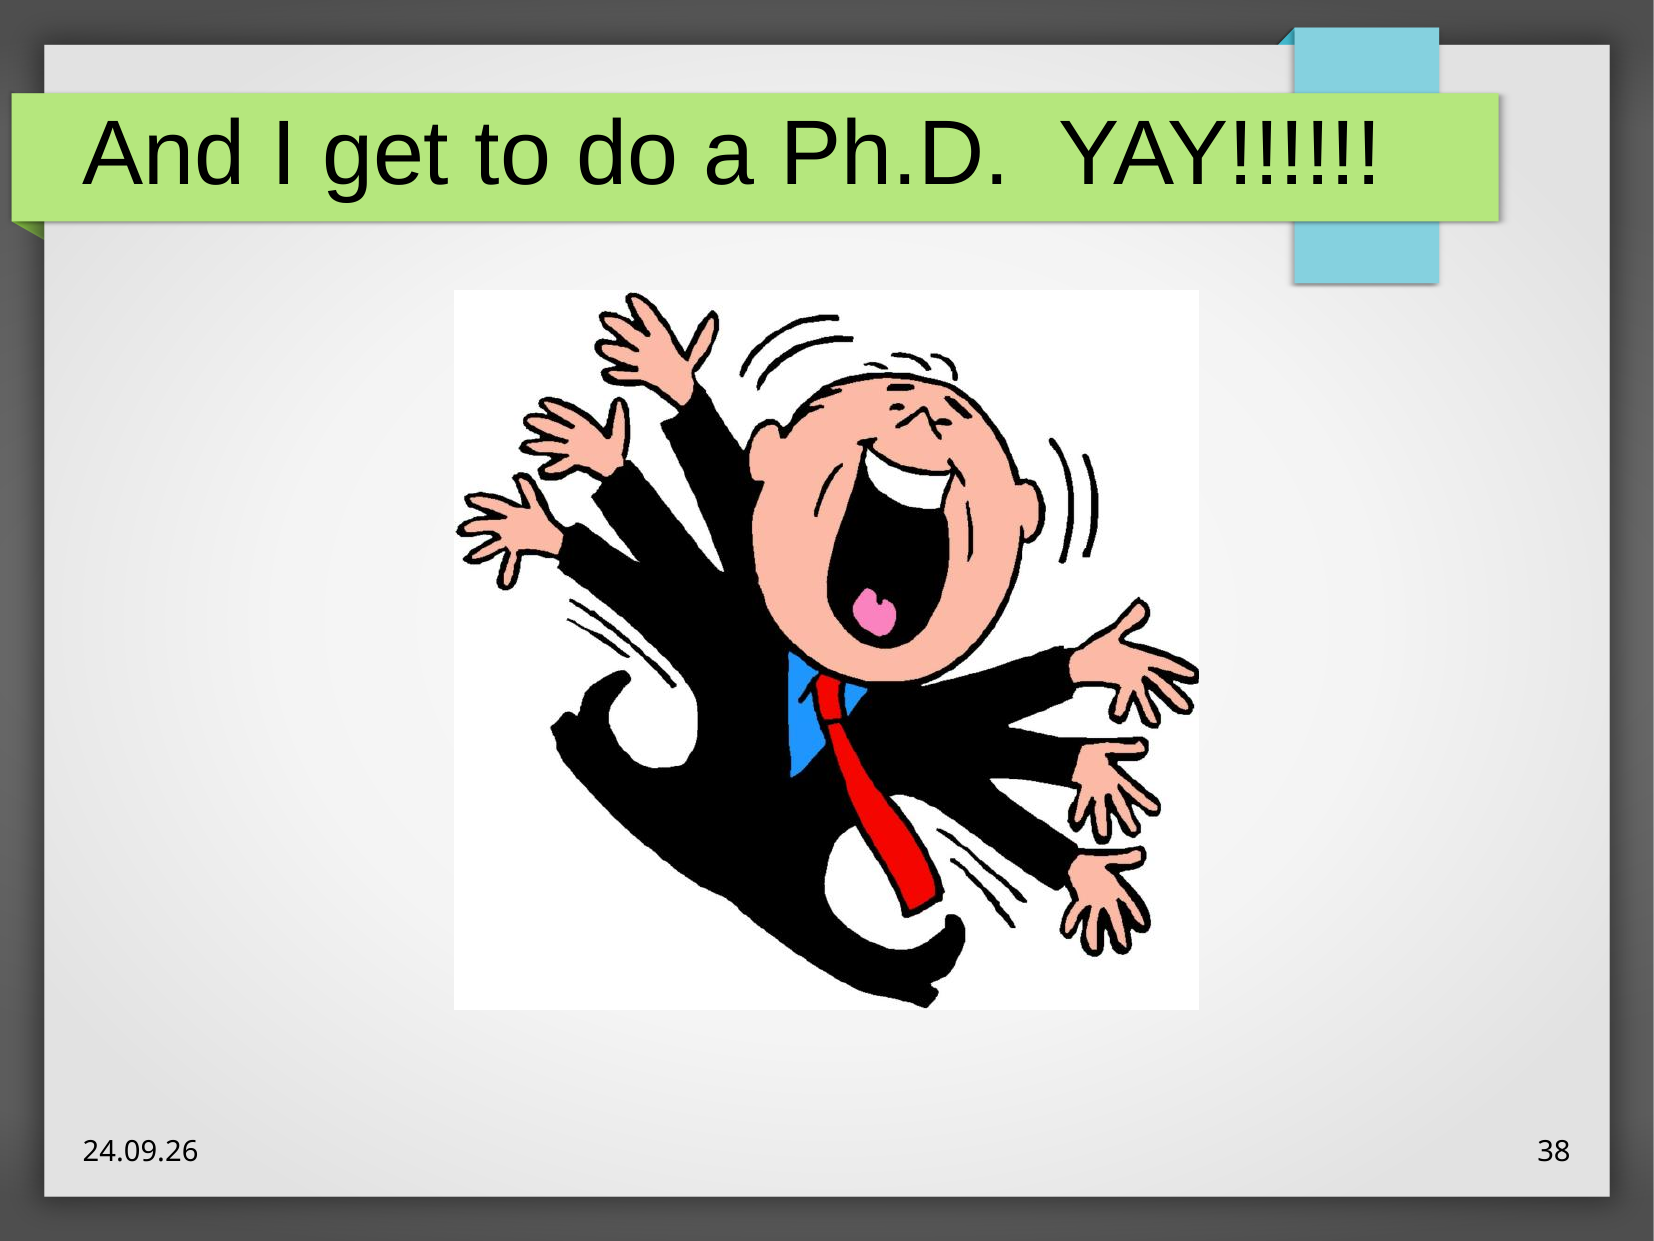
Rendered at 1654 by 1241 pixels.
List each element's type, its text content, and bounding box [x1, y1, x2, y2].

picture [0, 0, 1654, 1241]
title And I get to do a Ph.D. YAY!!!!!! [82, 49, 1571, 257]
